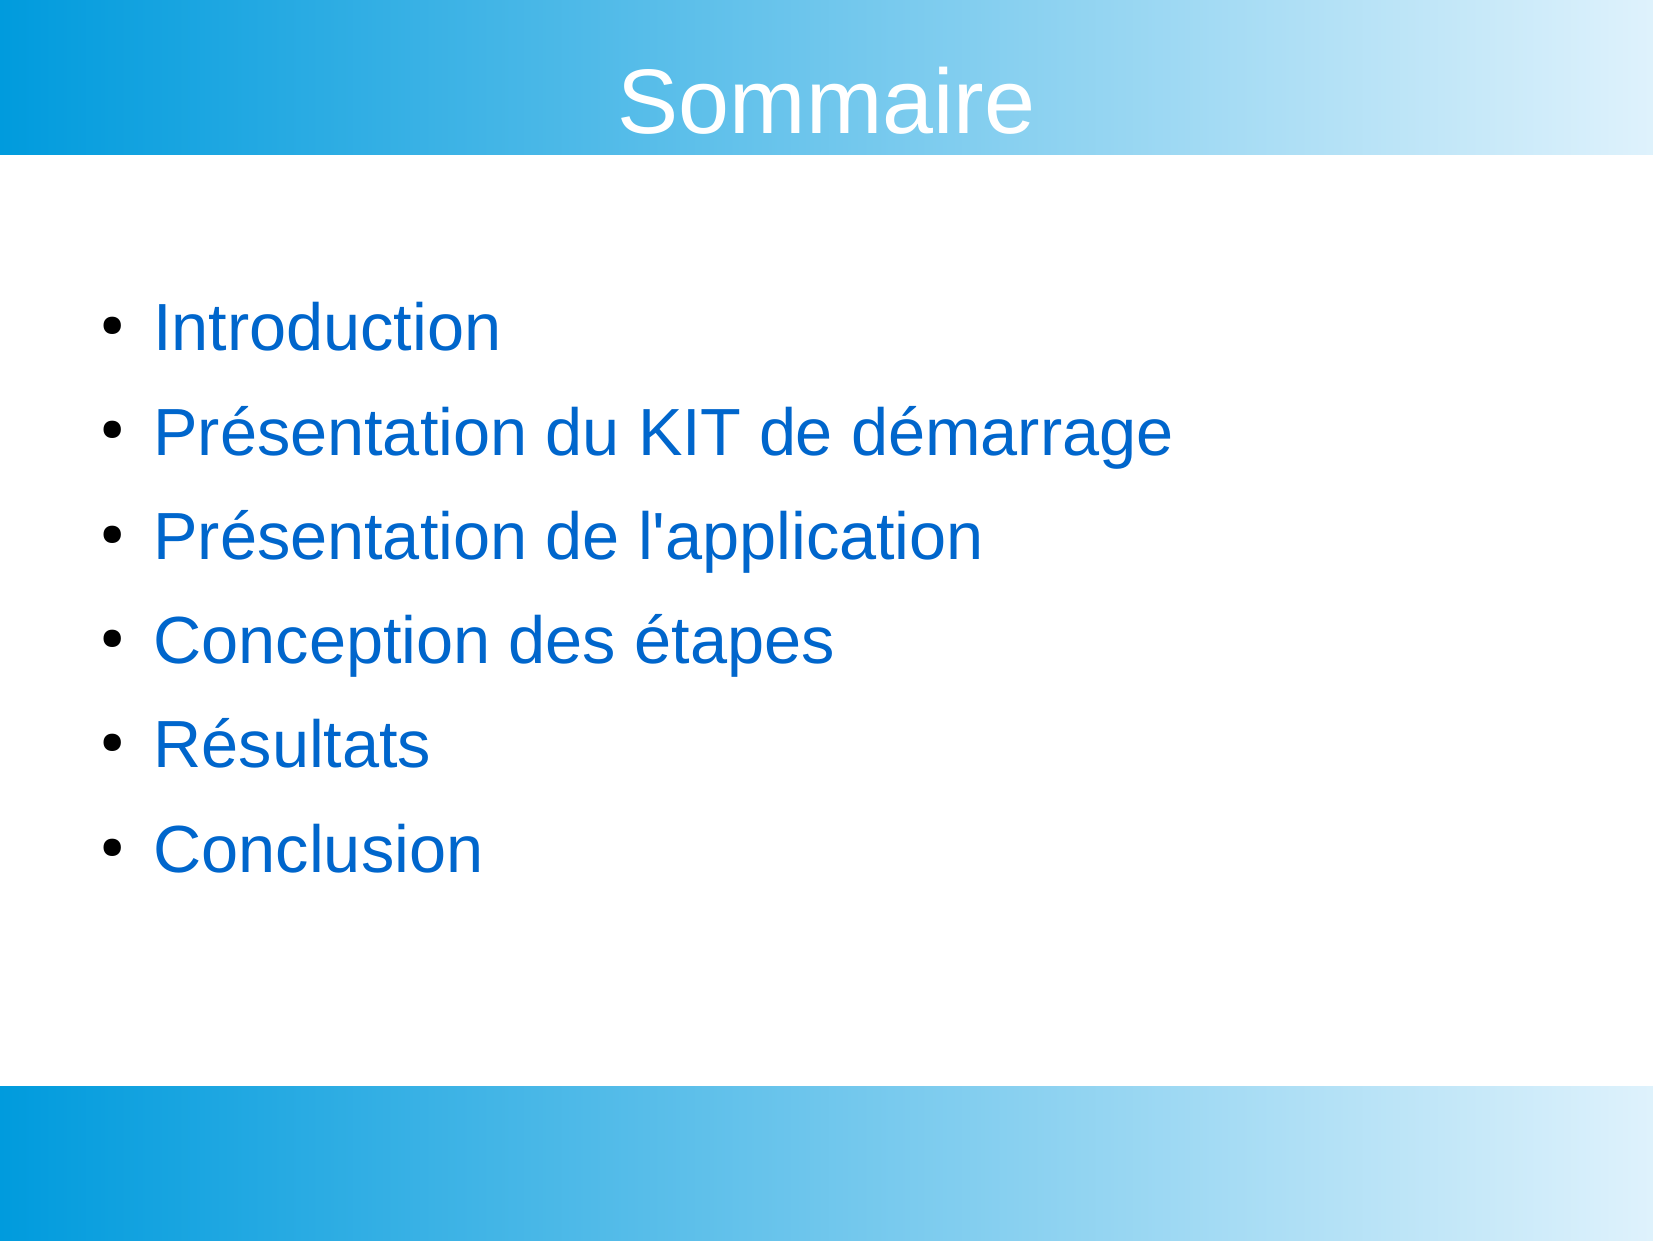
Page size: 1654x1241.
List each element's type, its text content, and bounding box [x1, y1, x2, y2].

list Introduction Présentation du KIT de démarrage Présentation de l'application Conception des étapes Résultats Conclusion [82, 290, 1571, 1010]
title Sommaire [82, 49, 1571, 155]
